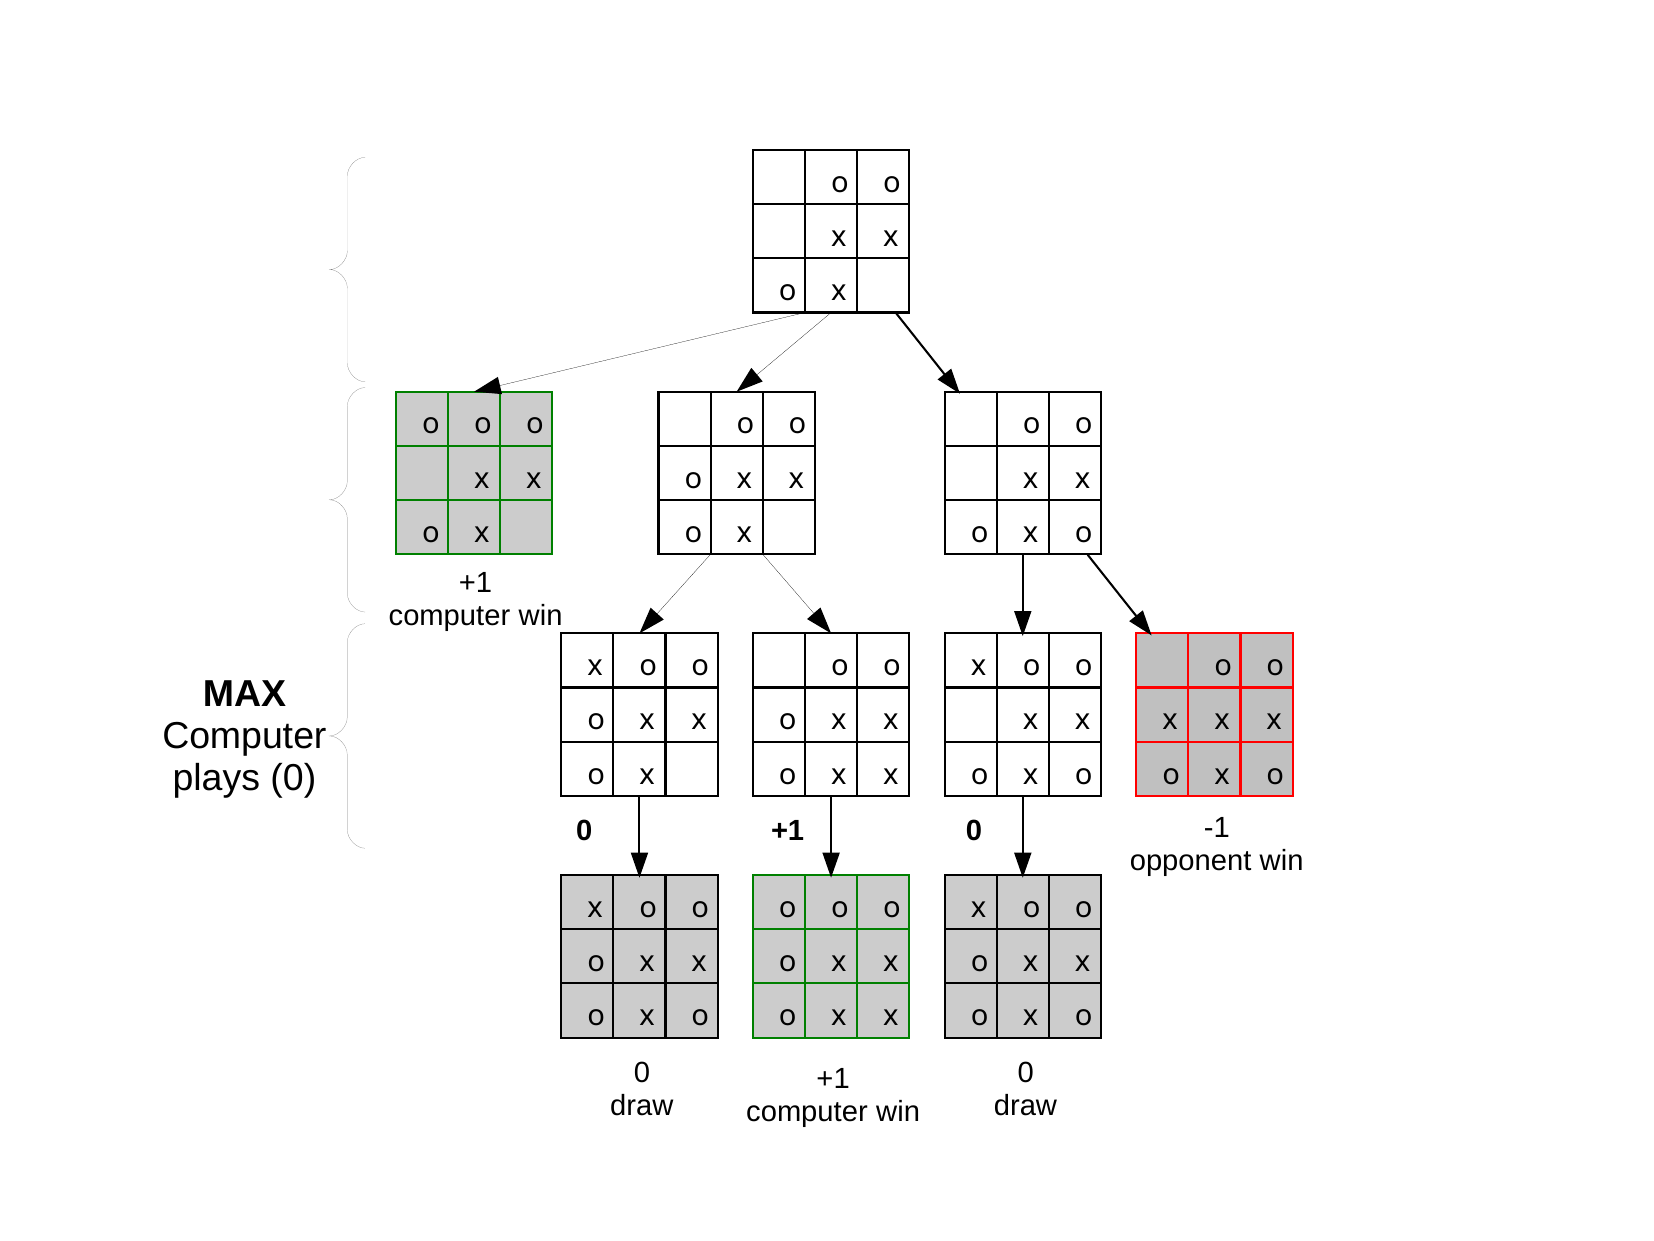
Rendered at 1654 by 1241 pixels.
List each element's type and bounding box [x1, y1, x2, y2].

chart [119, 114, 1550, 1144]
